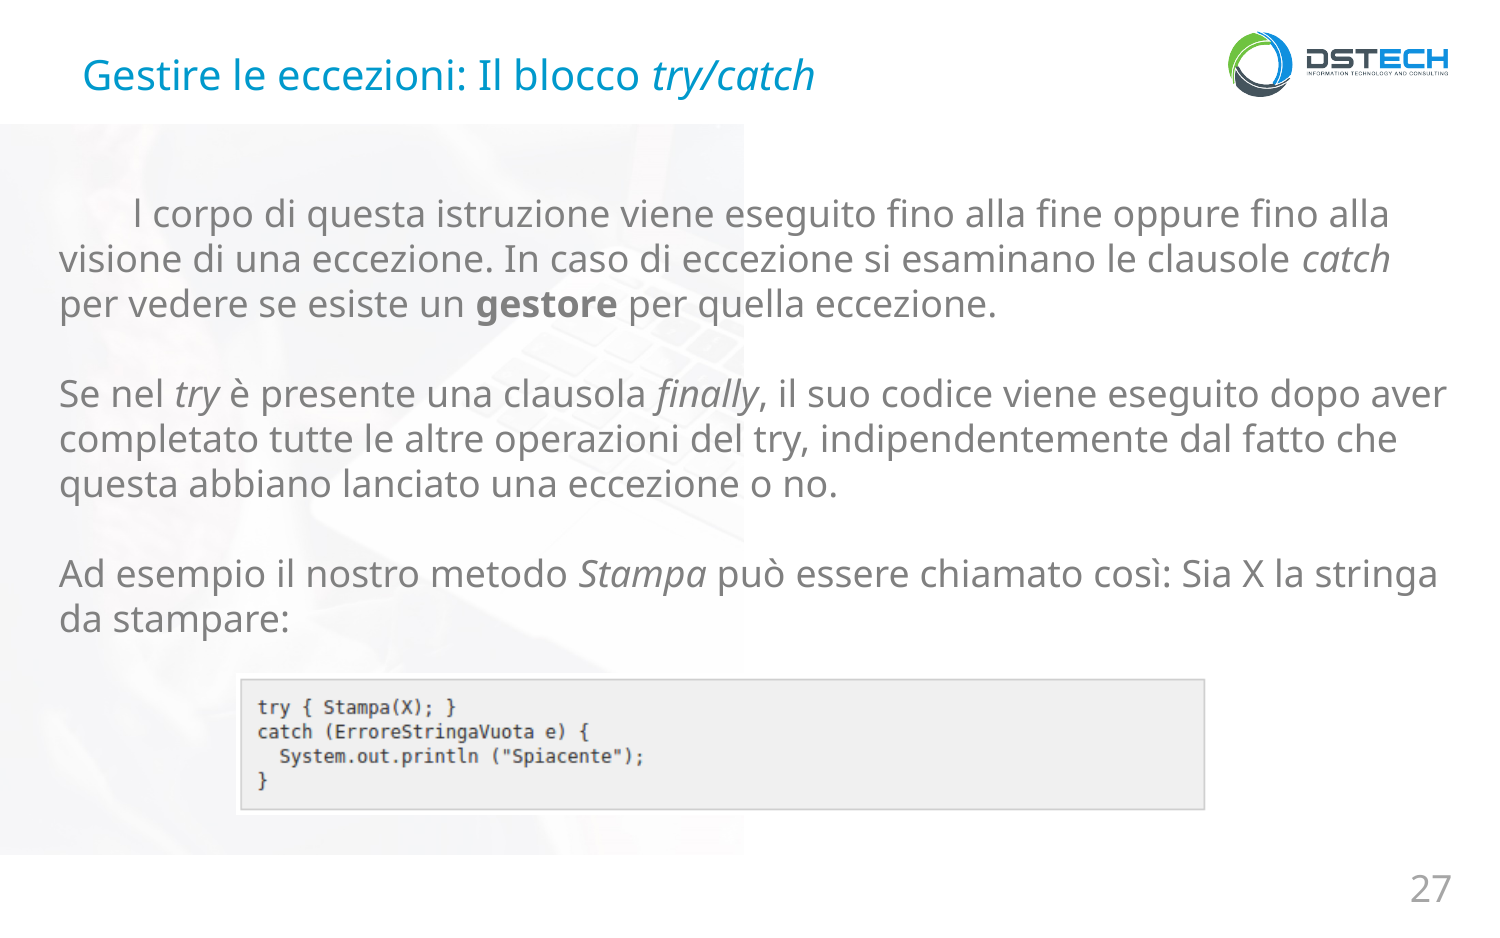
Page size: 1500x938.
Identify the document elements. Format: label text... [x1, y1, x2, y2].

picture [1228, 31, 1448, 97]
text_box 27 [1381, 864, 1460, 910]
text_box [744, 118, 1500, 871]
picture [236, 673, 1210, 815]
text_box Gestire le eccezioni: Il blocco try/catch [67, 41, 1034, 107]
text_box l corpo di questa istruzione viene eseguito fino alla fine oppure fino alla visione di una eccezione. In caso di eccezione si esaminano le clausole catch per vedere se esiste un gestore per quella eccezione. Se nel try è presente una clausola finally, il suo codice viene eseguito dopo aver completato tutte le altre operazioni del try, indipendentemente dal fatto che questa abbiano lanciato una eccezione o no. Ad esempio il nostro metodo Stampa può essere chiamato così: Sia X la stringa da stampare: [59, 145, 1453, 871]
picture [0, 124, 744, 855]
